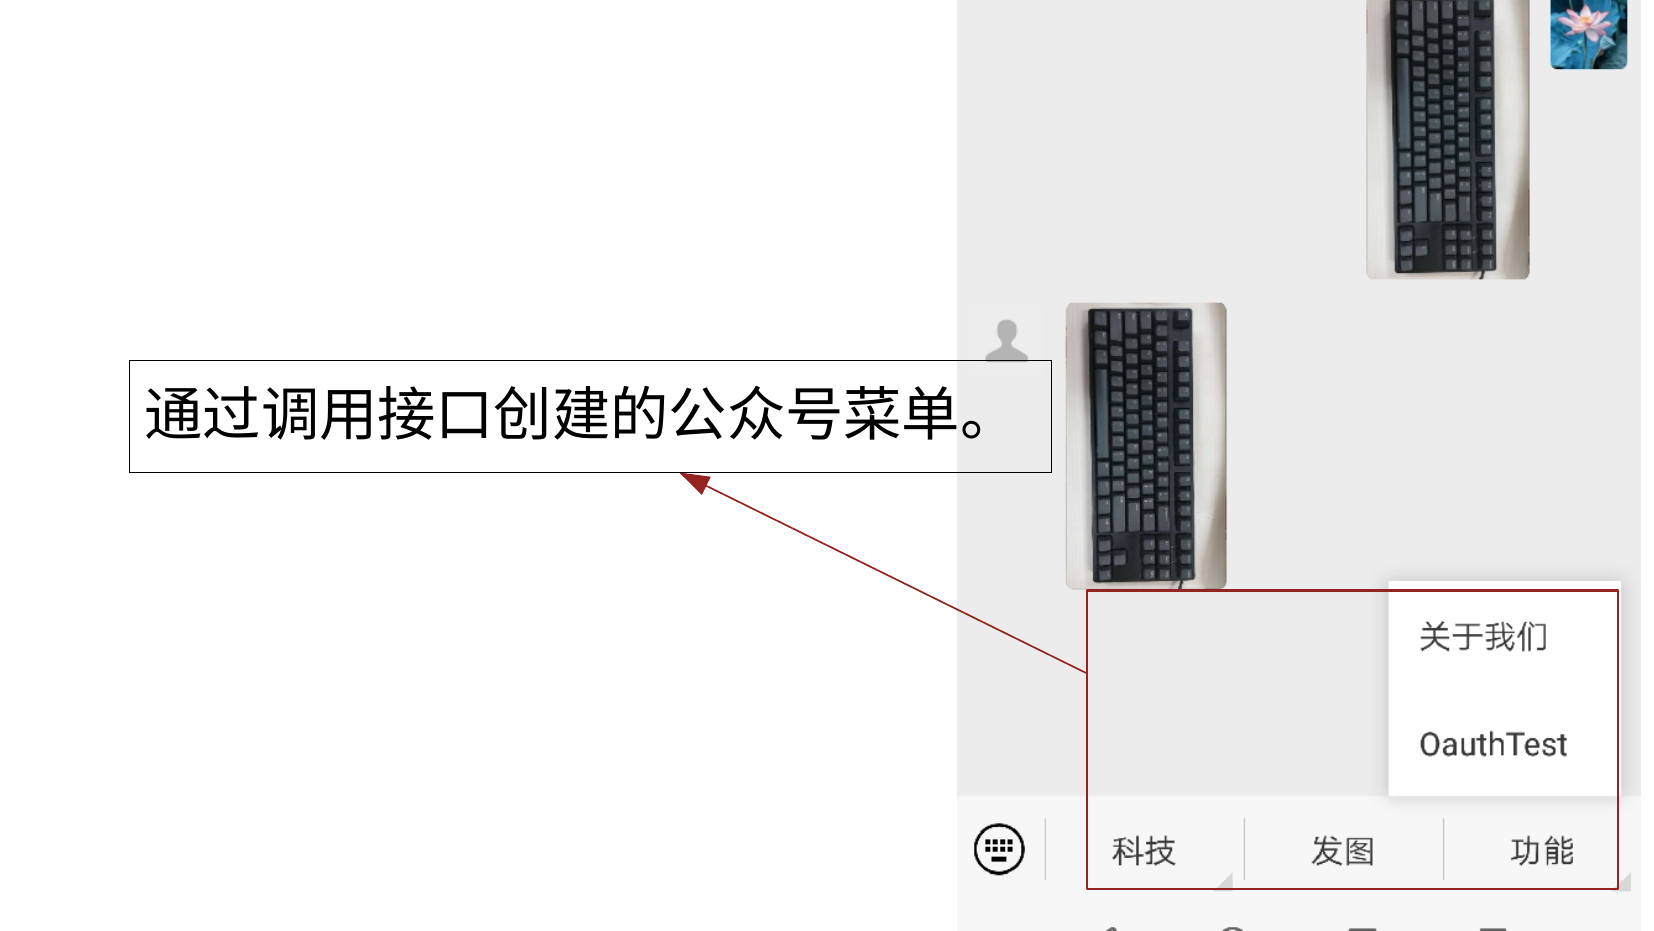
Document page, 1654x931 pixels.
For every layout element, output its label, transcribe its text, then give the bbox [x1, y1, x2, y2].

picture [1088, 592, 1617, 888]
text_box 通过调用接口创建的公众号菜单。 [129, 360, 1052, 473]
picture [957, 0, 1641, 931]
